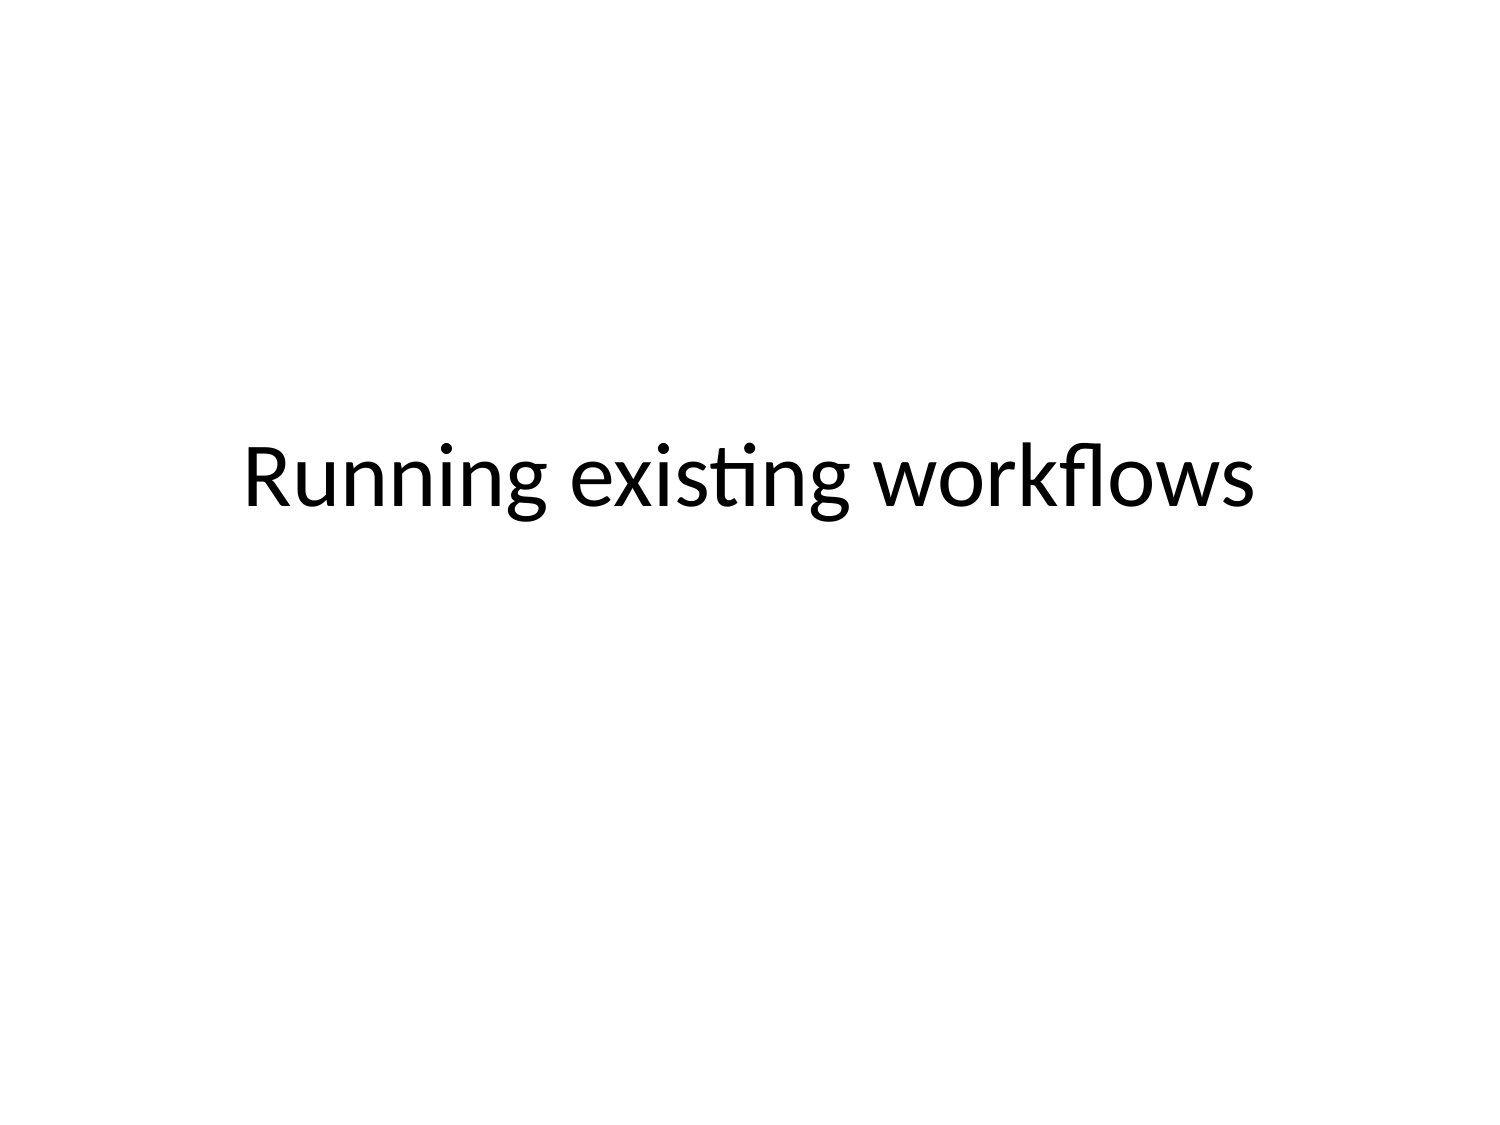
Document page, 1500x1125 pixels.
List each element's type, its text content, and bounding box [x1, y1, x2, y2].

title Running existing workflows [112, 349, 1388, 591]
